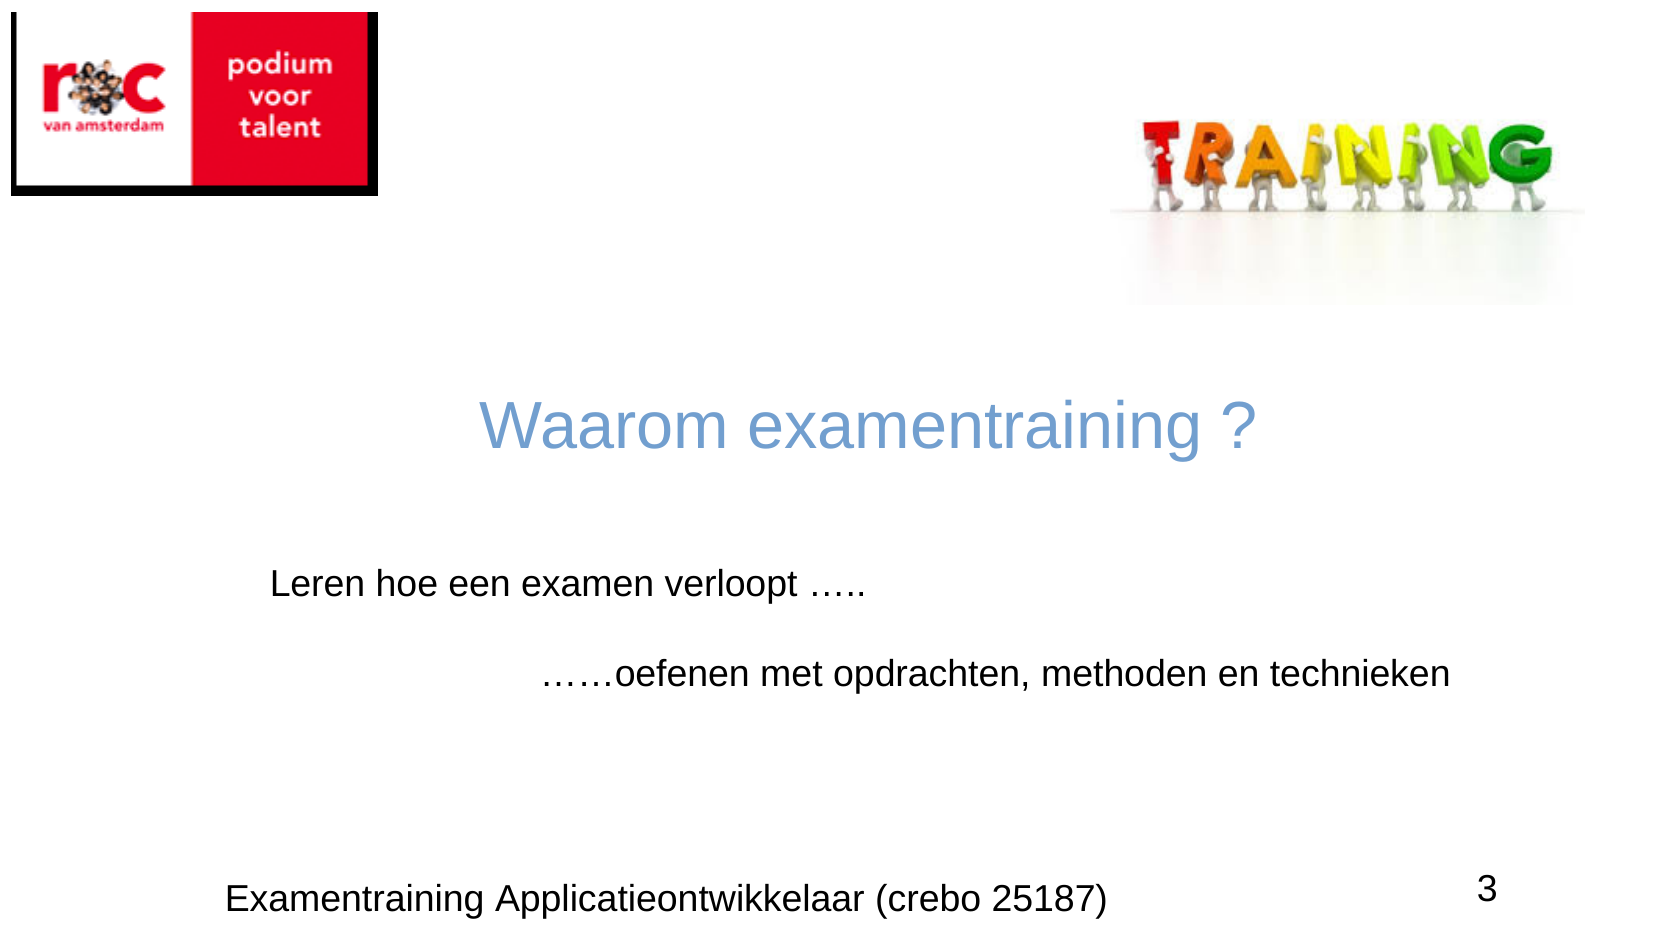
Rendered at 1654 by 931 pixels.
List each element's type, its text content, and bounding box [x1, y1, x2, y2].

text_box Leren hoe een examen verloopt ….. [255, 555, 1276, 612]
text_box Examentraining Applicatieontwikkelaar (crebo 25187) [210, 870, 1462, 927]
picture [11, 12, 378, 196]
text_box ……oefenen met opdrachten, methoden en technieken [525, 645, 1471, 744]
picture [1110, 44, 1585, 305]
text_box <number> [1462, 860, 1654, 931]
text_box Waarom examentraining ? [465, 381, 1276, 481]
